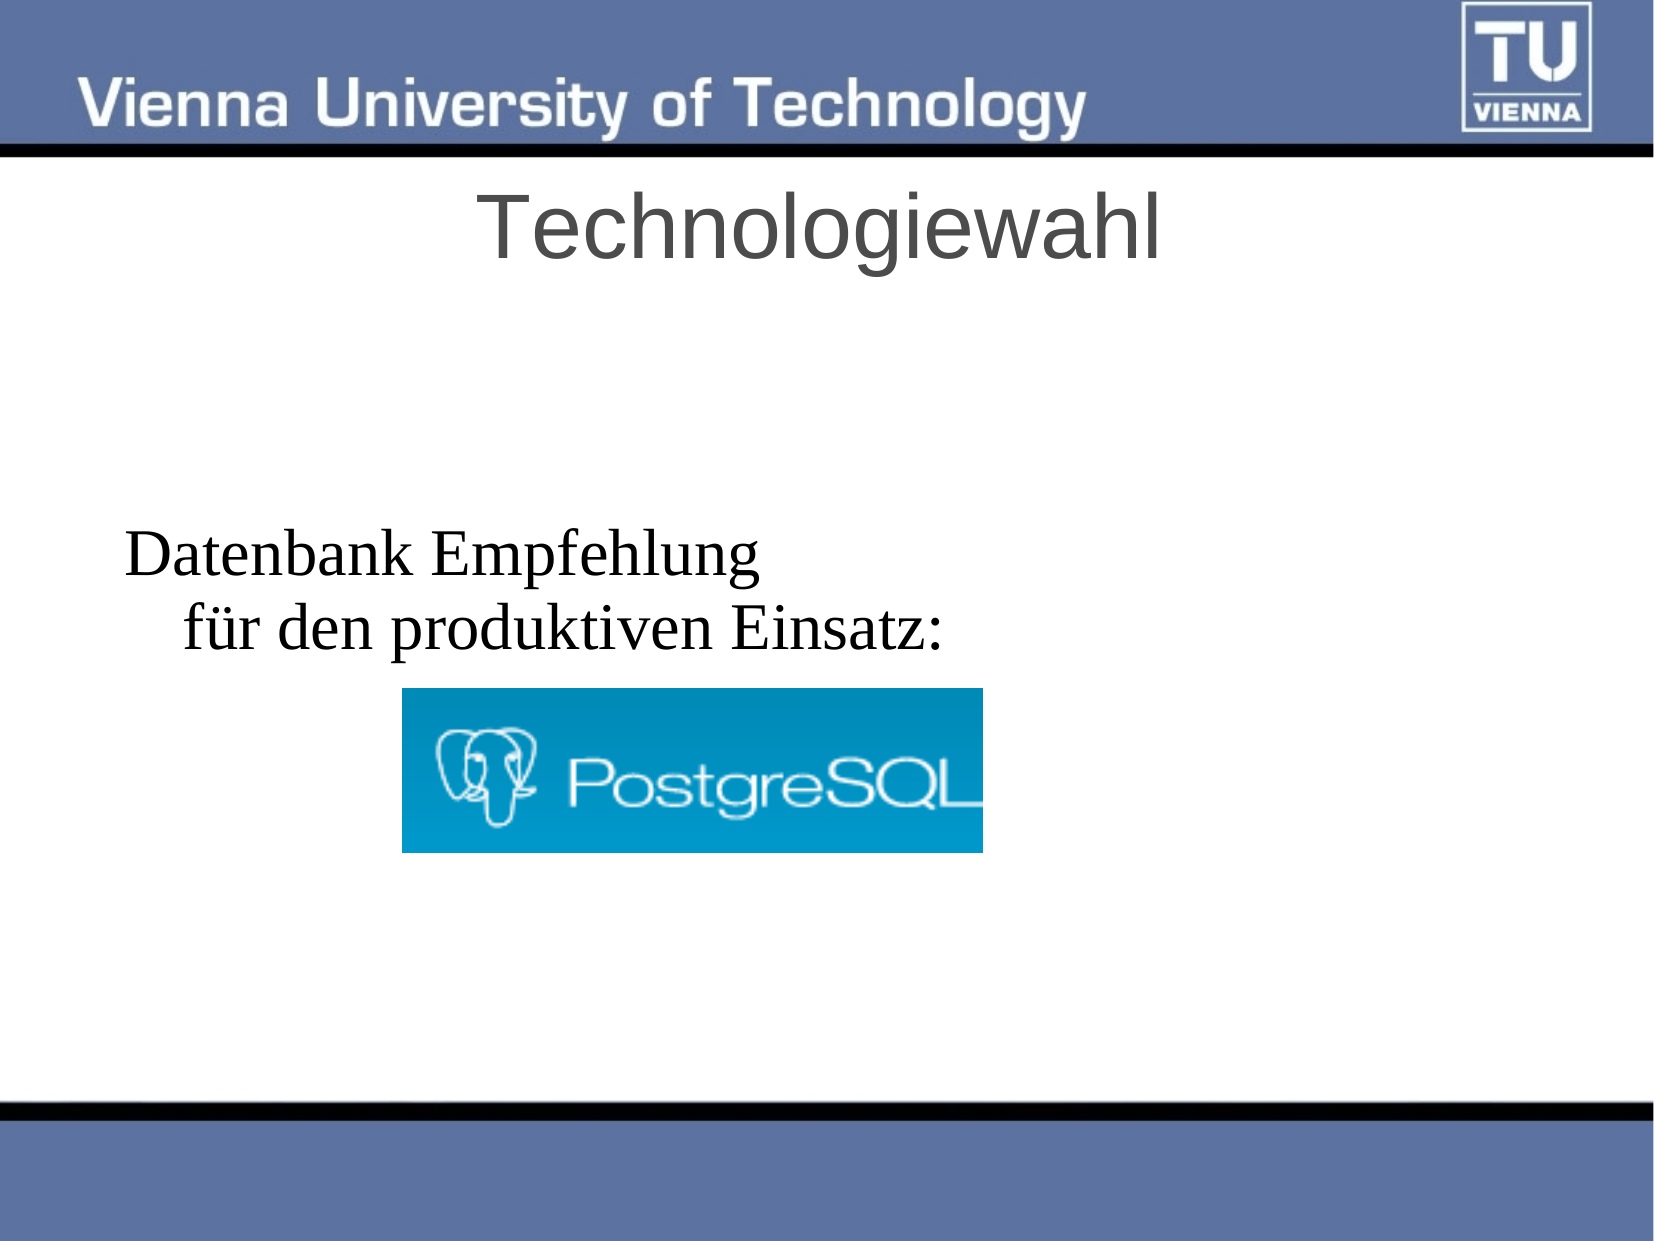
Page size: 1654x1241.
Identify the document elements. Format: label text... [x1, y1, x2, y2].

subtitle Datenbank Empfehlung für den produktiven Einsatz: [107, 273, 1520, 1056]
title Technologiewahl [113, 144, 1526, 309]
picture [0, 0, 1654, 1241]
